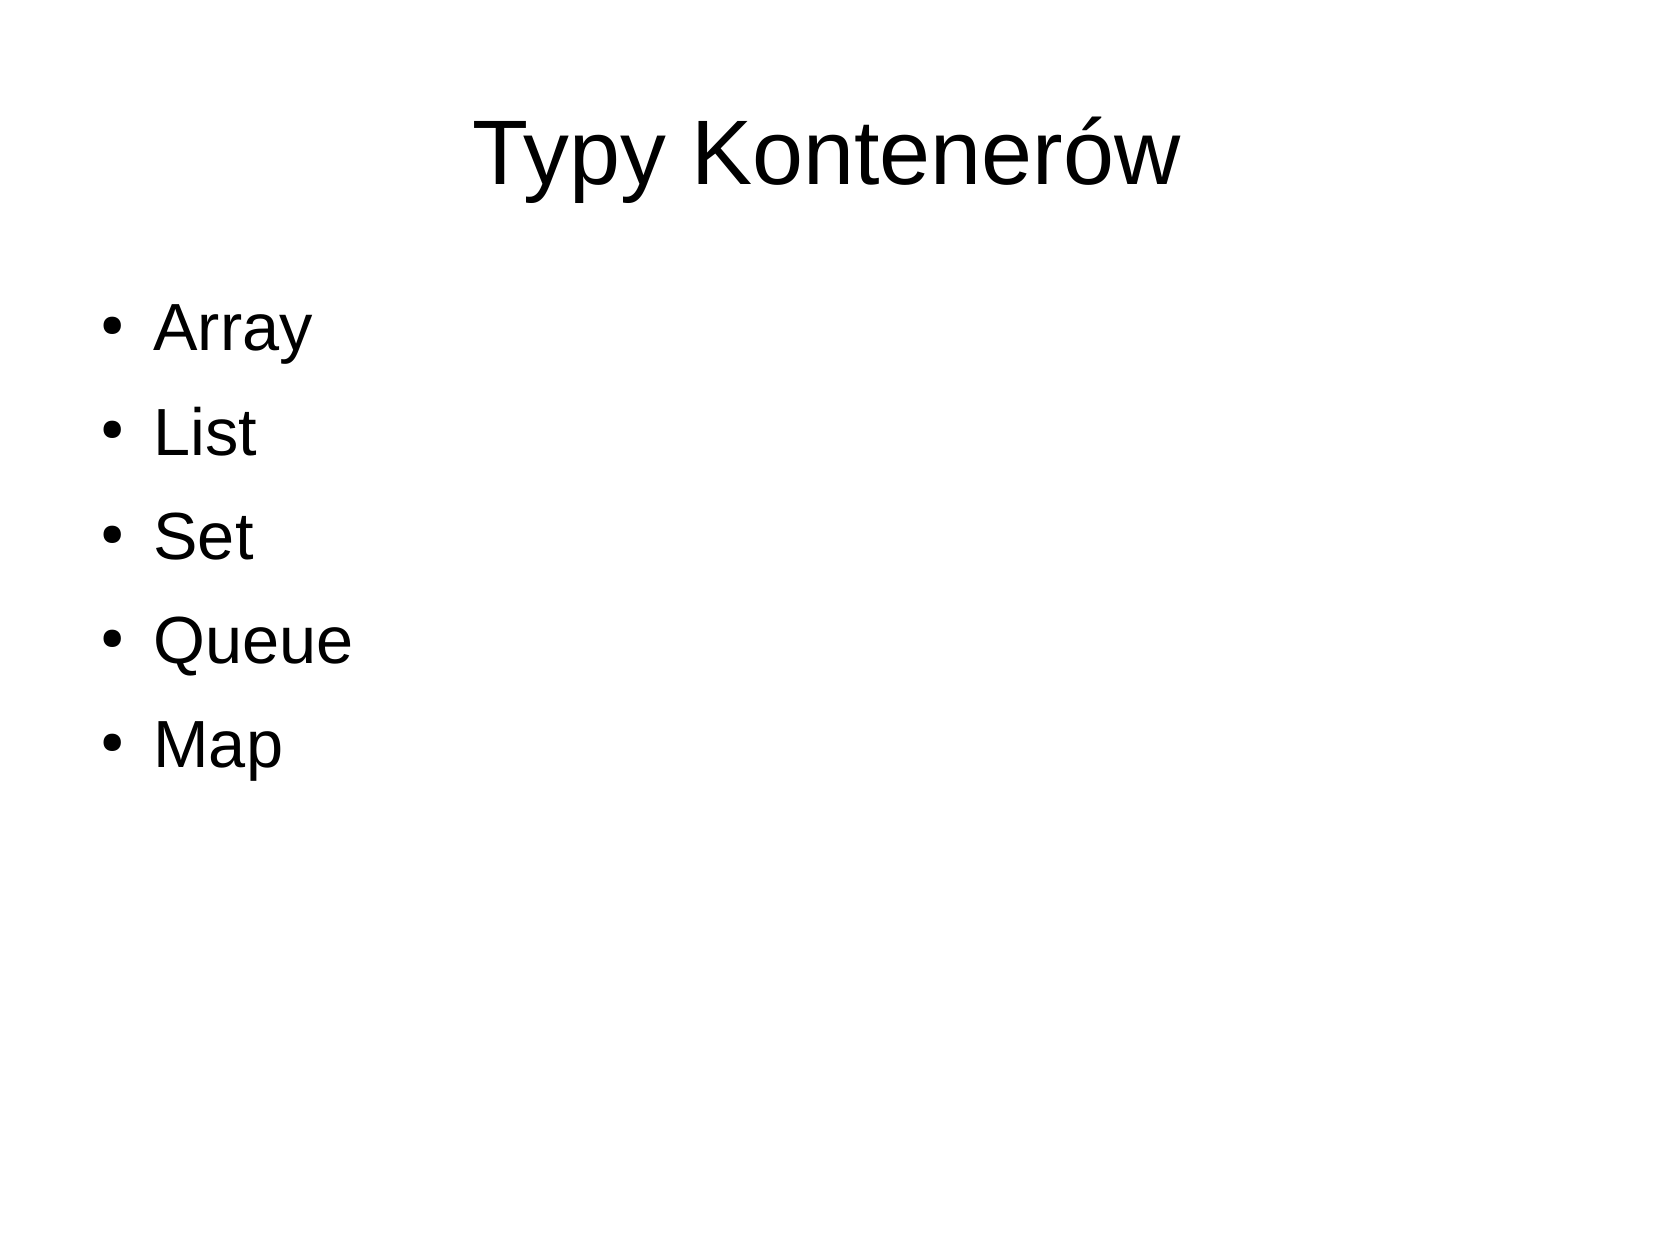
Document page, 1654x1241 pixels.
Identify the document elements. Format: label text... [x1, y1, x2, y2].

list Array List Set Queue Map [82, 290, 1571, 1010]
title Typy Kontenerów [82, 49, 1571, 257]
